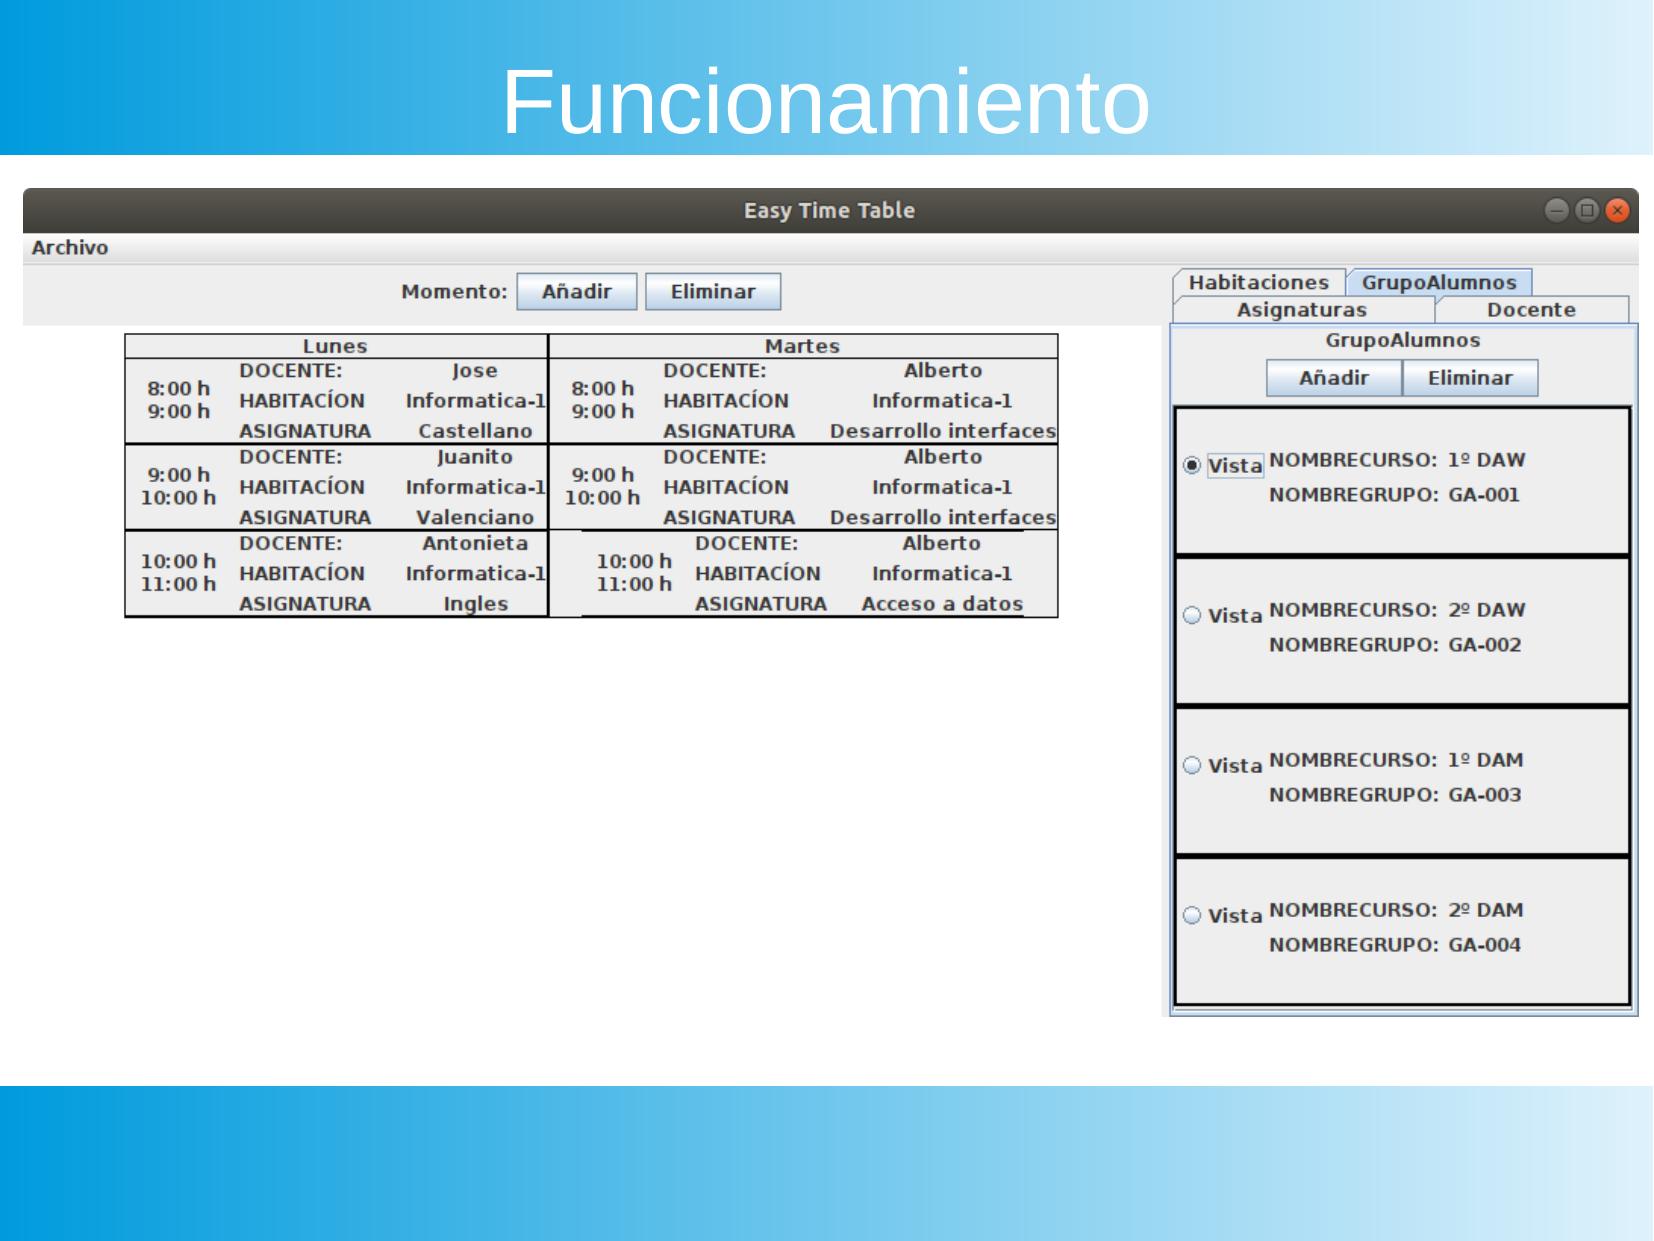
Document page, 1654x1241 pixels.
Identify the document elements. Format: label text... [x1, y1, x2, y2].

picture [23, 188, 1639, 1017]
title Funcionamiento [82, 49, 1571, 155]
